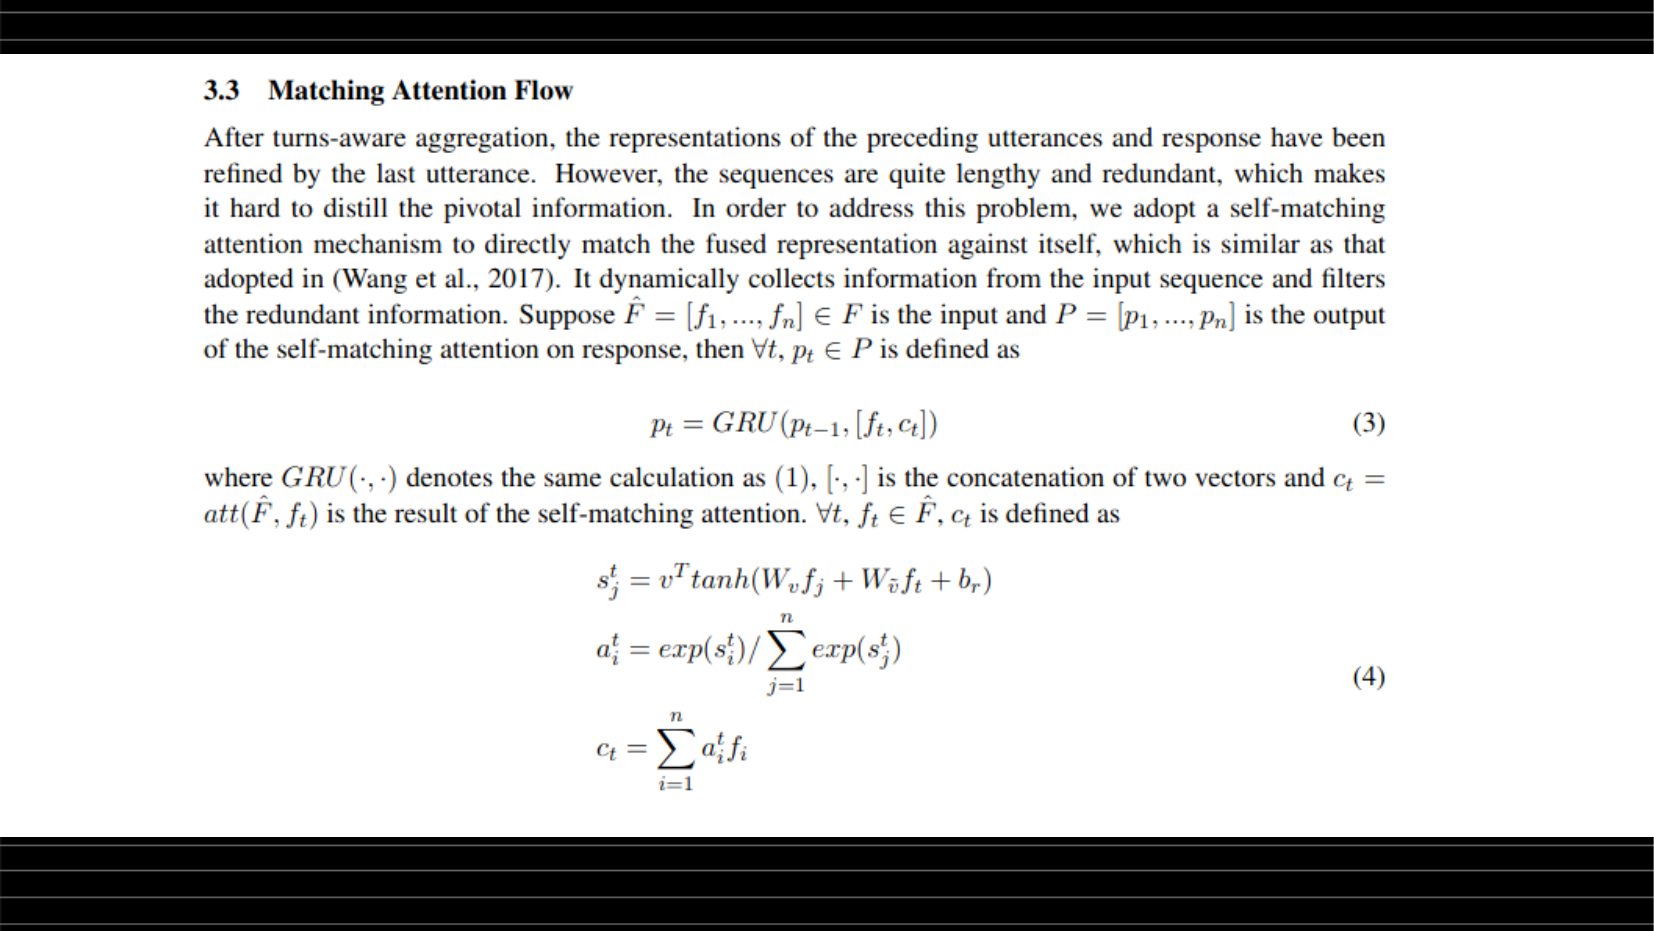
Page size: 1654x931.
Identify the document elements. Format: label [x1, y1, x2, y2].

picture [168, 59, 1441, 803]
picture [0, 837, 1654, 931]
picture [0, 0, 1654, 54]
